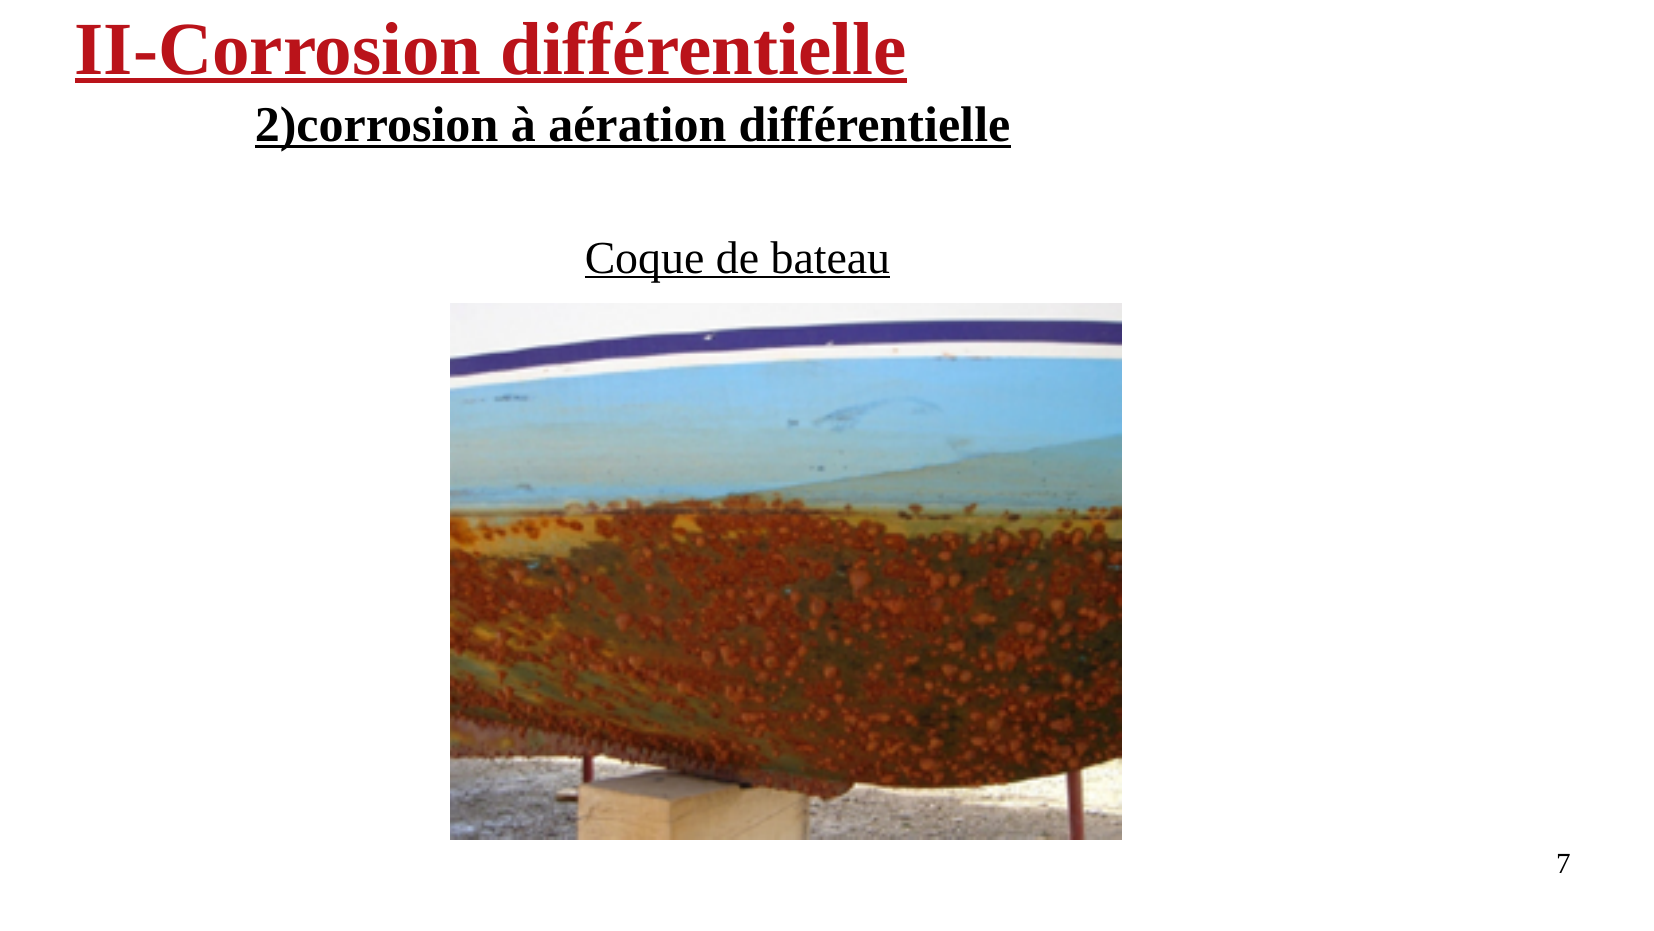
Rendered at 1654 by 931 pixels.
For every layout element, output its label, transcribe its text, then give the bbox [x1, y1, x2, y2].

text_box Coque de bateau [570, 225, 1021, 324]
text_box II-Corrosion différentielle [60, 0, 1081, 181]
picture [450, 303, 1122, 841]
text_box 2)corrosion à aération différentielle [240, 90, 1261, 189]
